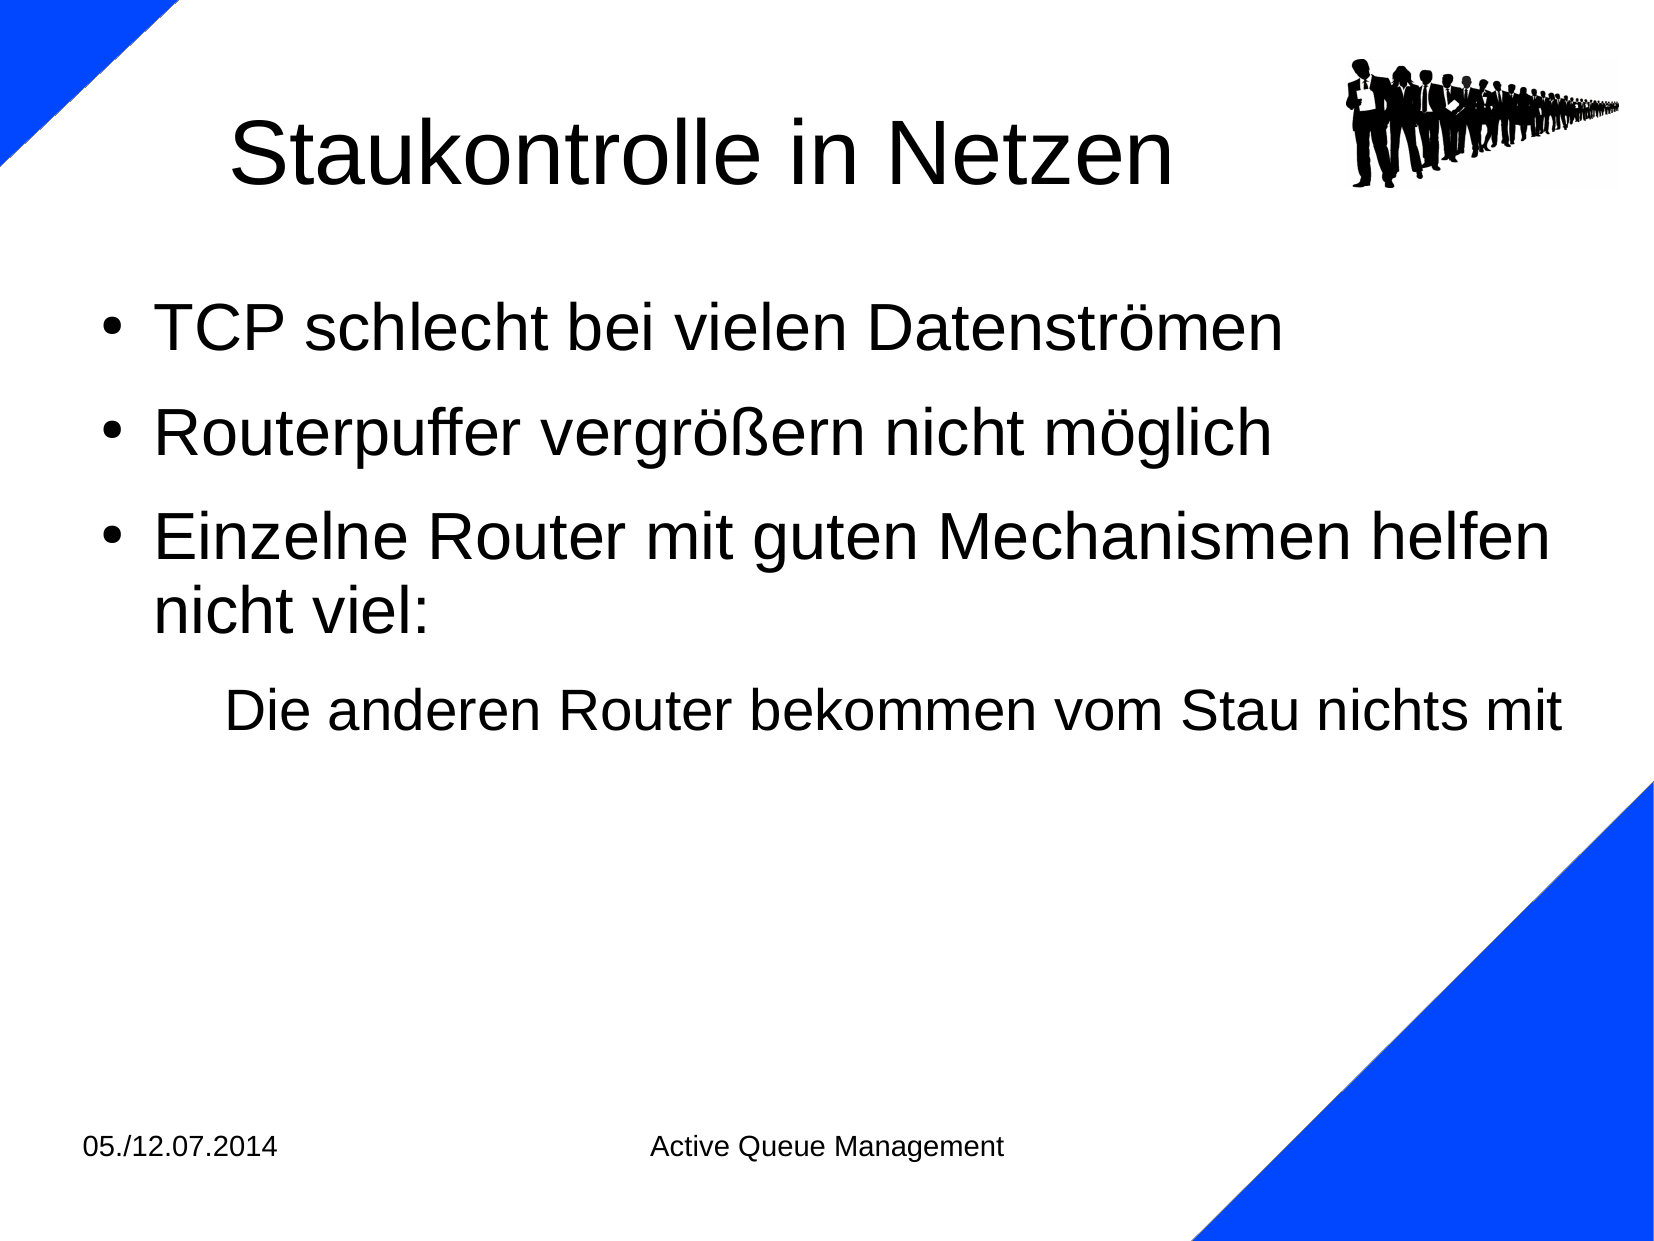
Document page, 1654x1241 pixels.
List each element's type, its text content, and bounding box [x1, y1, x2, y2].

title Staukontrolle in Netzen [82, 49, 1323, 257]
picture [1346, 59, 1619, 188]
list TCP schlecht bei vielen Datenströmen Routerpuffer vergrößern nicht möglich Einzelne Router mit guten Mechanismen helfen nicht viel: Die anderen Router bekommen vom Stau nichts mit [82, 290, 1571, 1010]
